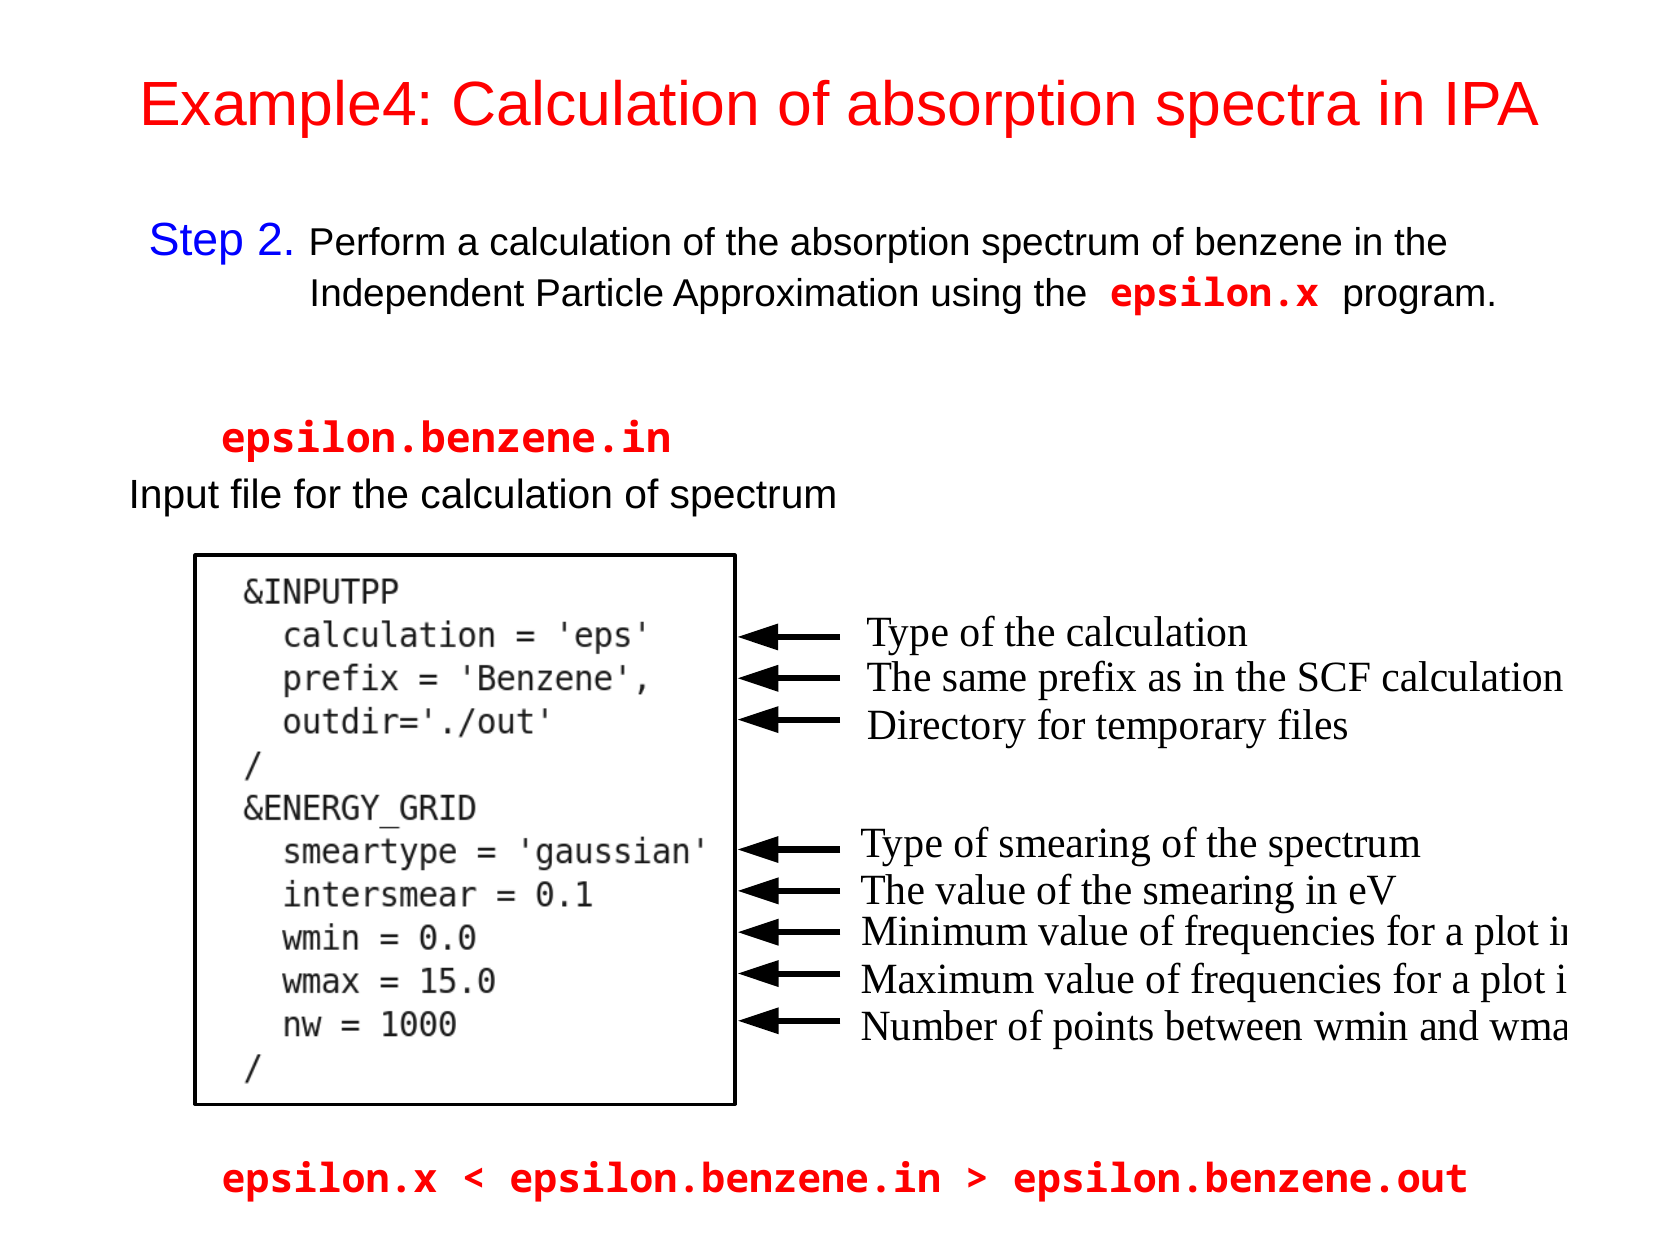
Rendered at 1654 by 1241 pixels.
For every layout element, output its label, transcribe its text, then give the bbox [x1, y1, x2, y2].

chart [740, 483, 1573, 1062]
list Input file for the calculation of spectrum [197, 557, 733, 562]
list epsilon.x < epsilon.benzene.in > epsilon.benzene.out [165, 1150, 1561, 1241]
title Example4: Calculation of absorption spectra in IPA [84, 32, 1573, 175]
picture [233, 569, 714, 1096]
list Step 2. Perform a calculation of the absorption spectrum of benzene in the Independent Particle Approximation using the epsilon.x program. [82, 213, 1571, 352]
list epsilon.benzene.in [150, 408, 811, 496]
list Input file for the calculation of spectrum [59, 471, 746, 562]
